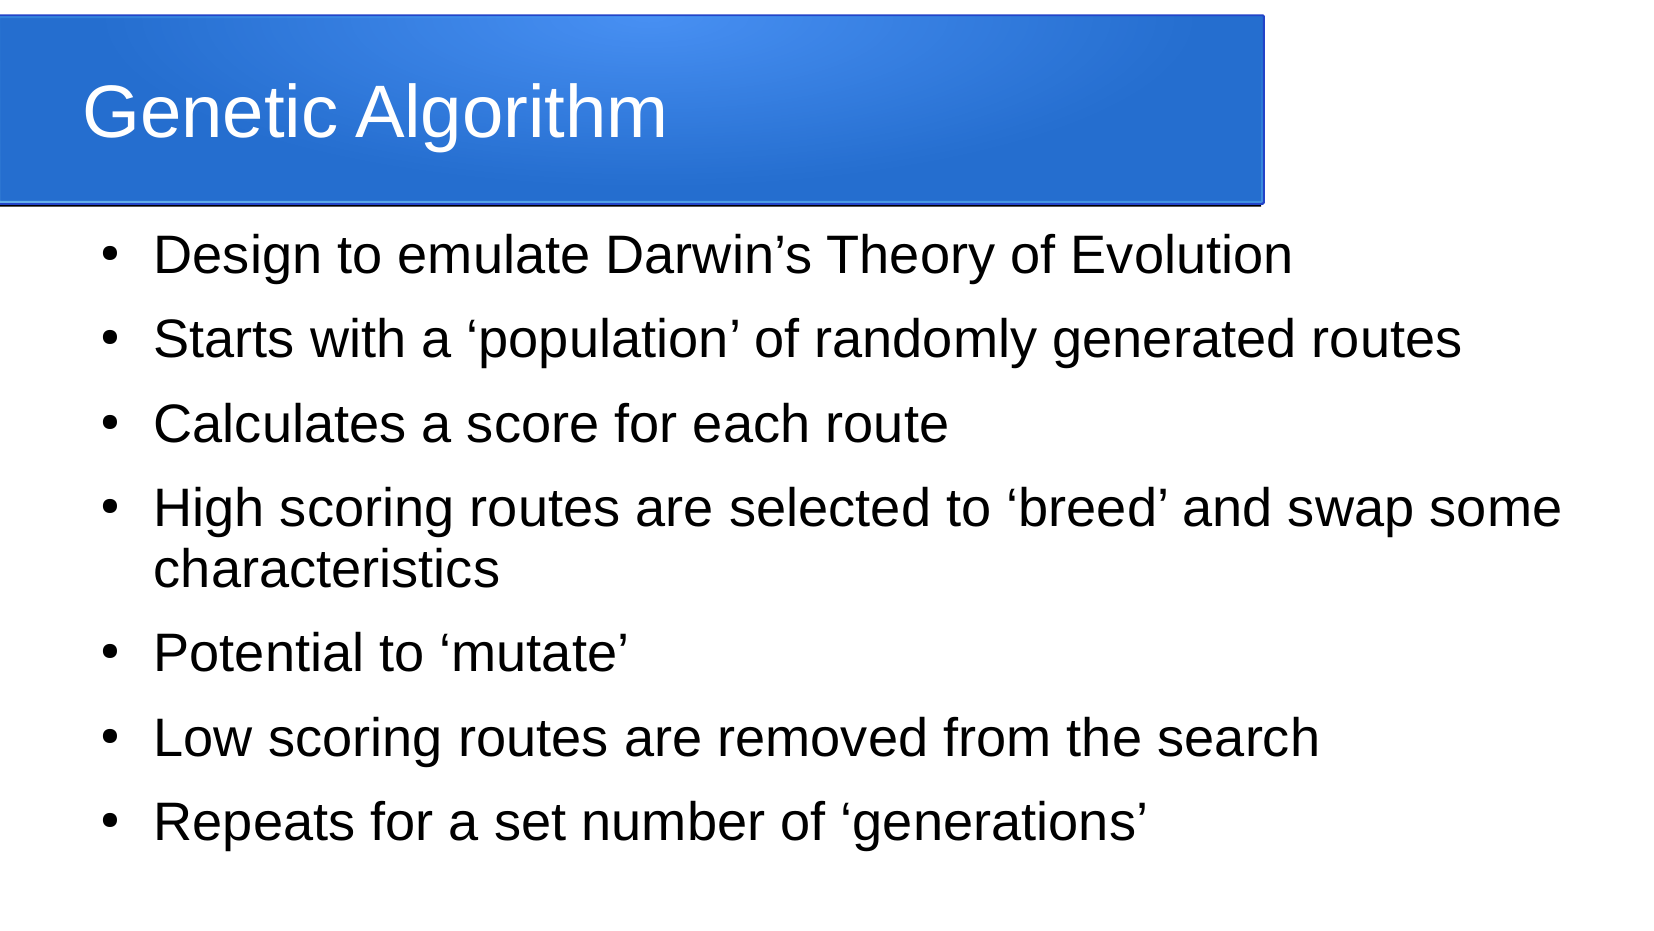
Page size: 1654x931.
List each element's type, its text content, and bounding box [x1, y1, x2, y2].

title Genetic Algorithm [82, 35, 1235, 189]
list Design to emulate Darwin’s Theory of Evolution Starts with a ‘population’ of randomly generated routes Calculates a score for each route High scoring routes are selected to ‘breed’ and swap some characteristics Potential to ‘mutate’ Low scoring routes are removed from the search Repeats for a set number of ‘generations’ [82, 224, 1619, 886]
